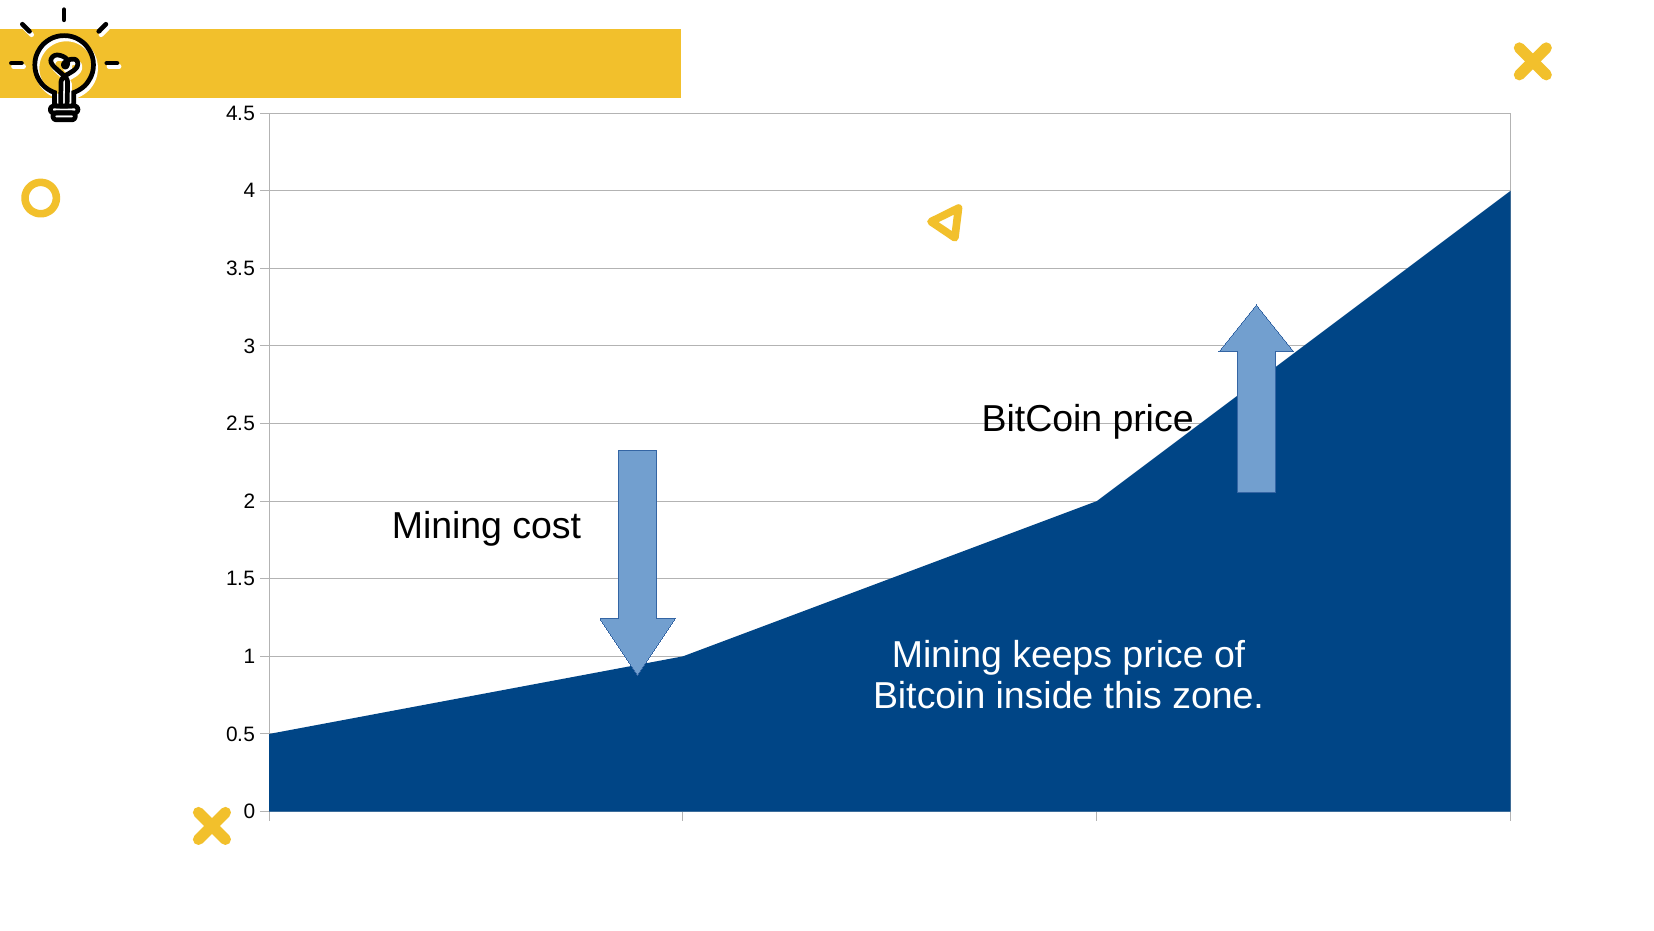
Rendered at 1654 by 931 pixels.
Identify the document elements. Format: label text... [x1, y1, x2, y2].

text_box [1218, 304, 1294, 493]
chart [199, 86, 1538, 839]
text_box BitCoin price [956, 380, 1219, 456]
text_box [600, 450, 676, 676]
text_box Mining cost [355, 487, 618, 563]
text_box Mining keeps price of Bitcoin inside this zone. [862, 600, 1275, 751]
